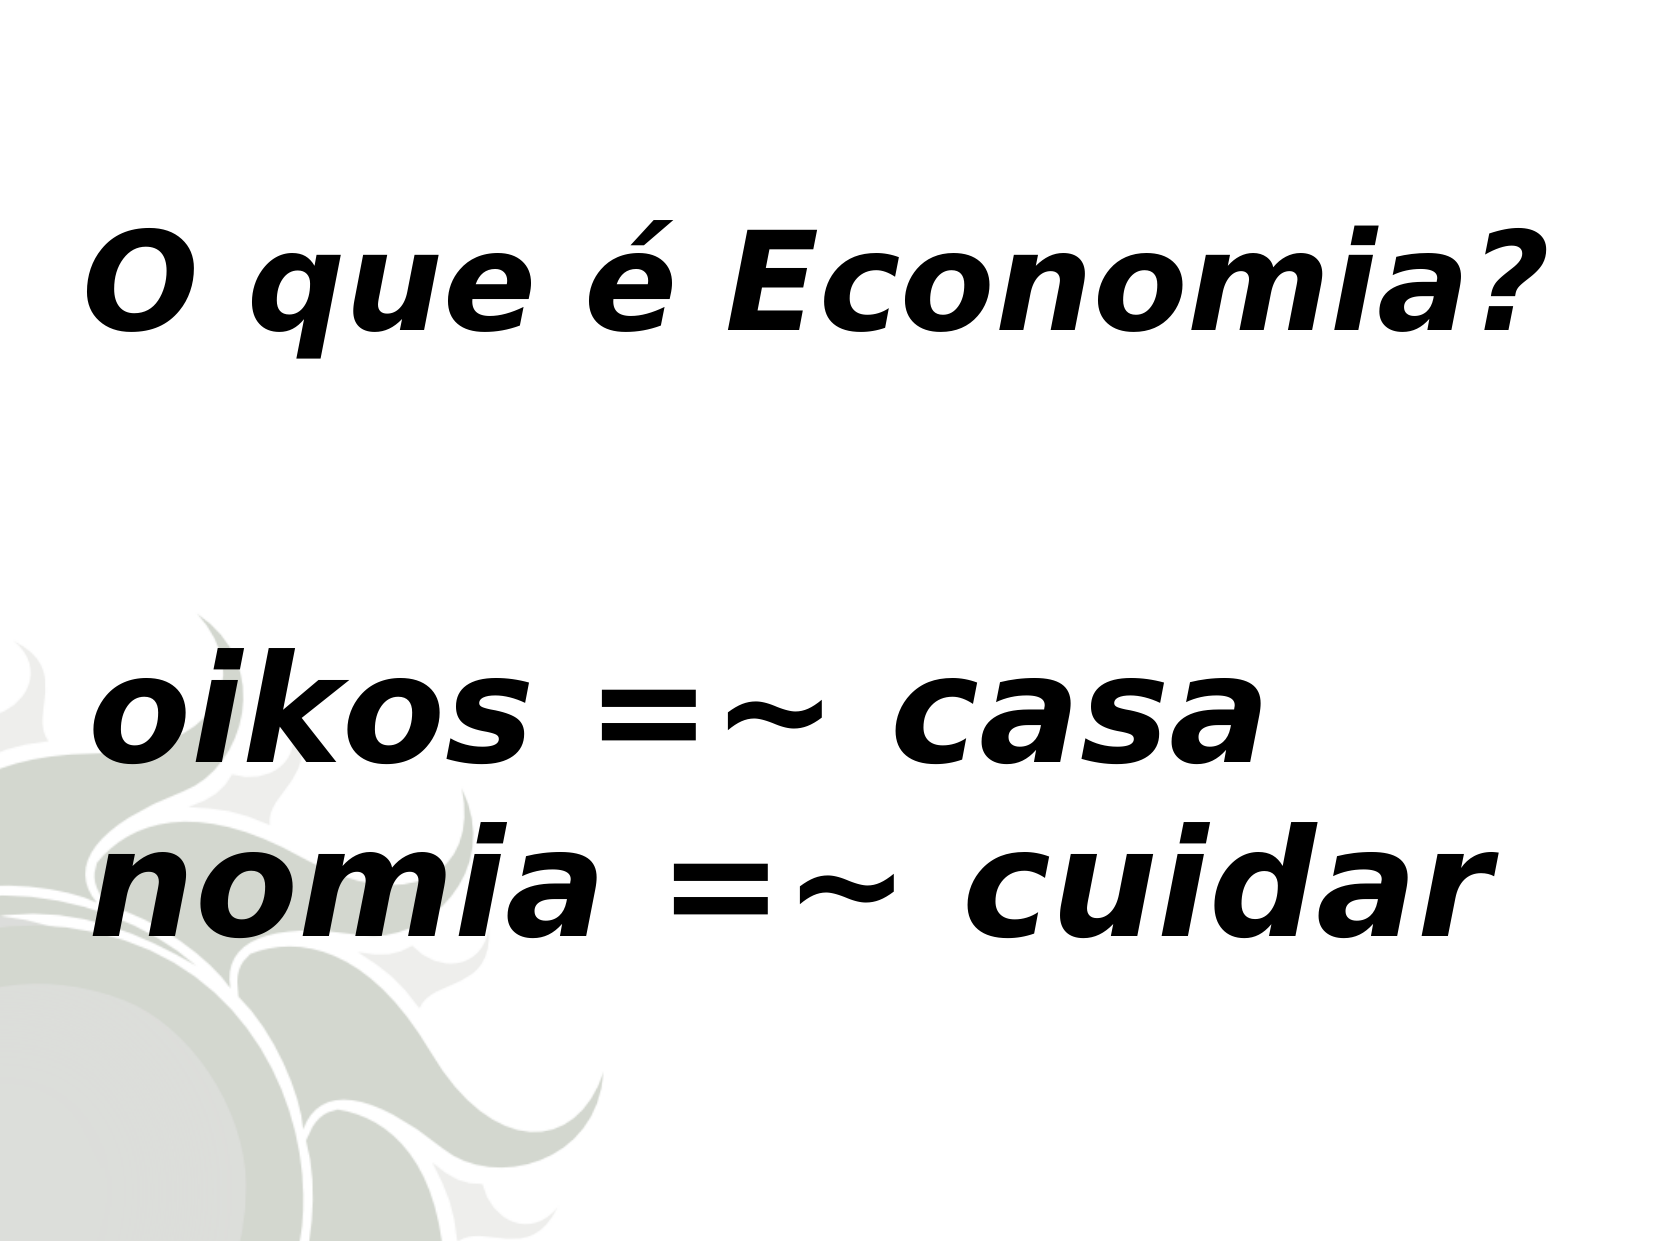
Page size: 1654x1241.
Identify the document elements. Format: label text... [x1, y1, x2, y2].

title oikos =~ casa nomia =~ cuidar [88, 620, 1577, 976]
picture [0, 555, 644, 1241]
title O que é Economia? [82, 179, 1571, 387]
